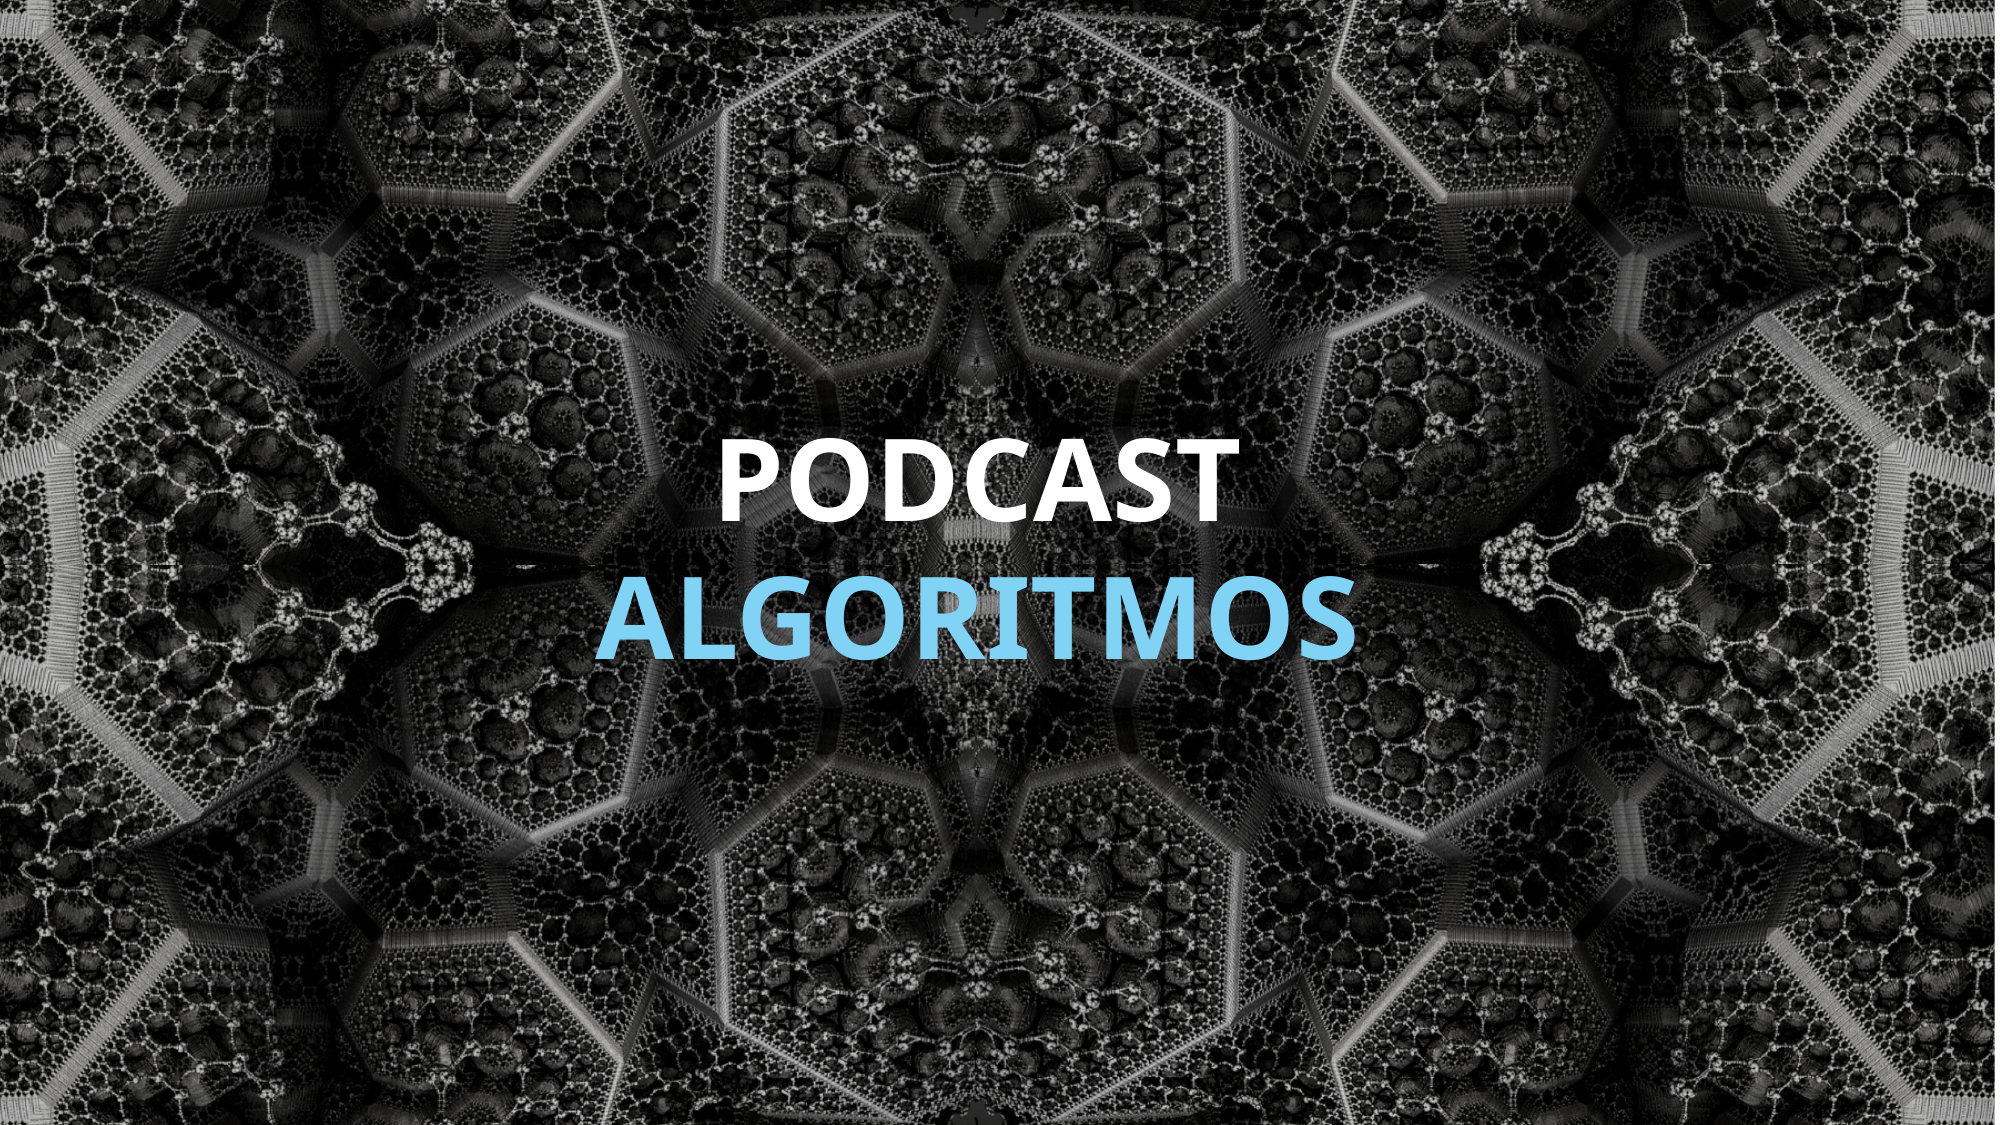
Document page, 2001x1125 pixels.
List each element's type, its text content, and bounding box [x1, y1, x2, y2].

picture [0, 0, 1995, 1125]
text_box PODCAST ALGORITMOS [580, 399, 1375, 690]
